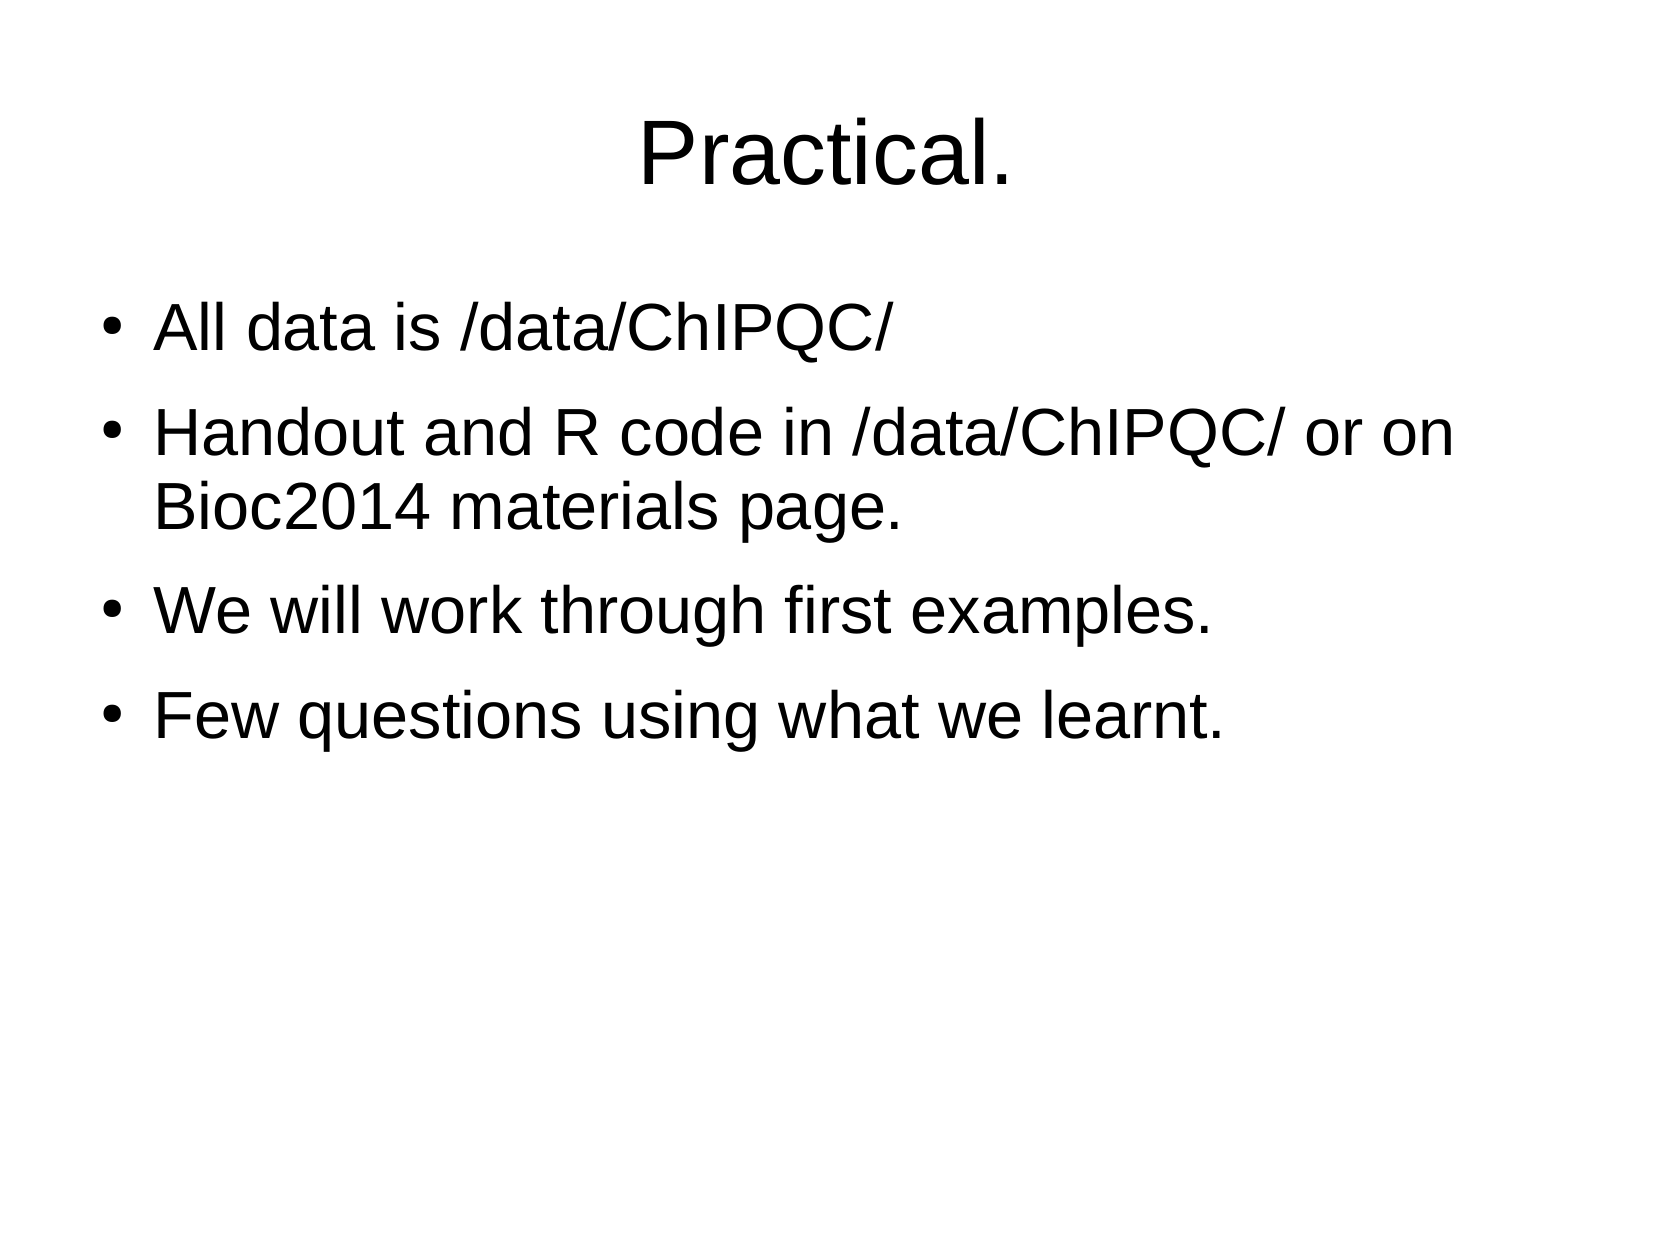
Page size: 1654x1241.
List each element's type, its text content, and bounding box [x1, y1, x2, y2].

list All data is /data/ChIPQC/ Handout and R code in /data/ChIPQC/ or on Bioc2014 materials page. We will work through first examples. Few questions using what we learnt. [82, 290, 1571, 1109]
title Practical. [82, 49, 1571, 257]
